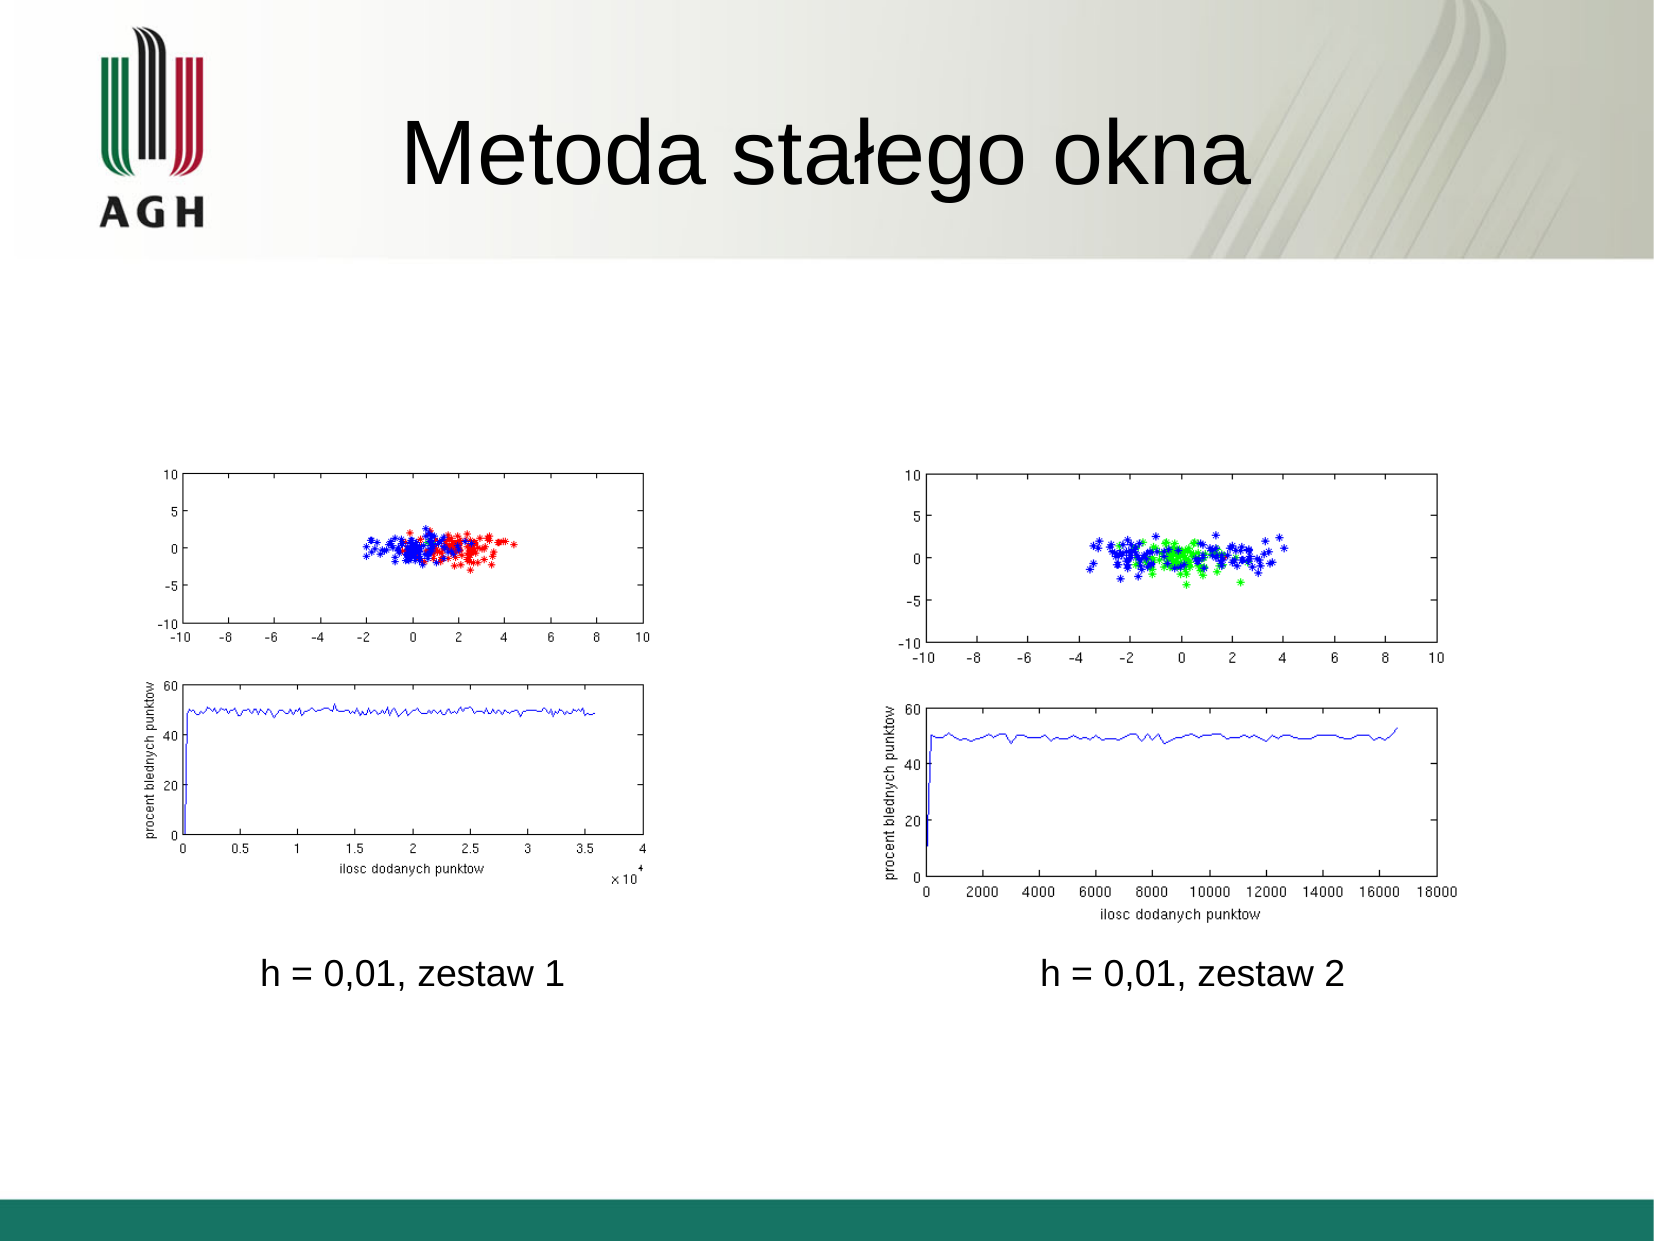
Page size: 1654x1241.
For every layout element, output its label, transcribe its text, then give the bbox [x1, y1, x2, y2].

title Metoda stałego okna [82, 49, 1571, 257]
picture [0, 0, 1654, 1241]
text_box h = 0,01, zestaw 1 [150, 945, 676, 1002]
text_box h = 0,01, zestaw 2 [930, 945, 1456, 1002]
